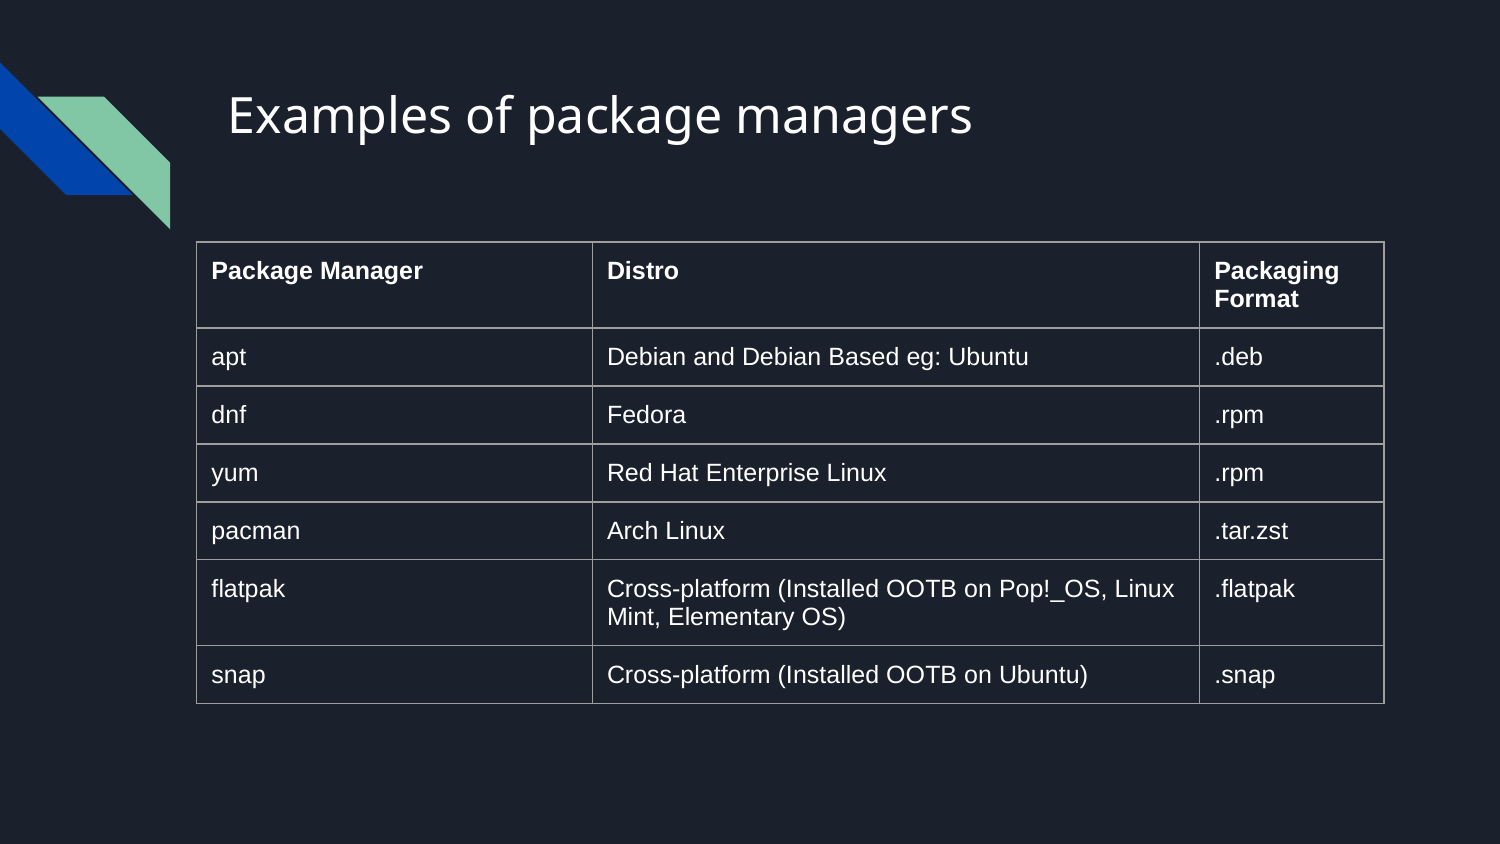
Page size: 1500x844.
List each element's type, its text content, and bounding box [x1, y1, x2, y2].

table_cell Fedora [593, 387, 1199, 443]
table_cell Cross-platform (Installed OOTB on Ubuntu) [593, 646, 1199, 703]
table_cell pacman [197, 503, 592, 559]
table_cell Debian and Debian Based eg: Ubuntu [593, 329, 1199, 385]
table_cell dnf [197, 387, 592, 443]
table_header Distro [593, 243, 1199, 327]
table_cell .rpm [1200, 445, 1383, 501]
table_cell .snap [1200, 646, 1383, 703]
table_cell apt [197, 329, 592, 385]
table_header Package Manager [197, 243, 592, 327]
table_cell Arch Linux [593, 503, 1199, 559]
table_header Packaging Format [1200, 243, 1383, 327]
table_cell flatpak [197, 560, 592, 645]
table_cell yum [197, 445, 592, 501]
table_cell Red Hat Enterprise Linux [593, 445, 1199, 501]
table_cell .tar.zst [1200, 503, 1383, 559]
table_cell Cross-platform (Installed OOTB on Pop!_OS, Linux Mint, Elementary OS) [593, 560, 1199, 645]
table_cell .flatpak [1200, 560, 1383, 645]
table_cell .deb [1200, 329, 1383, 385]
title Examples of package managers [212, 64, 1368, 215]
table_cell .rpm [1200, 387, 1383, 443]
table_cell snap [197, 646, 592, 703]
